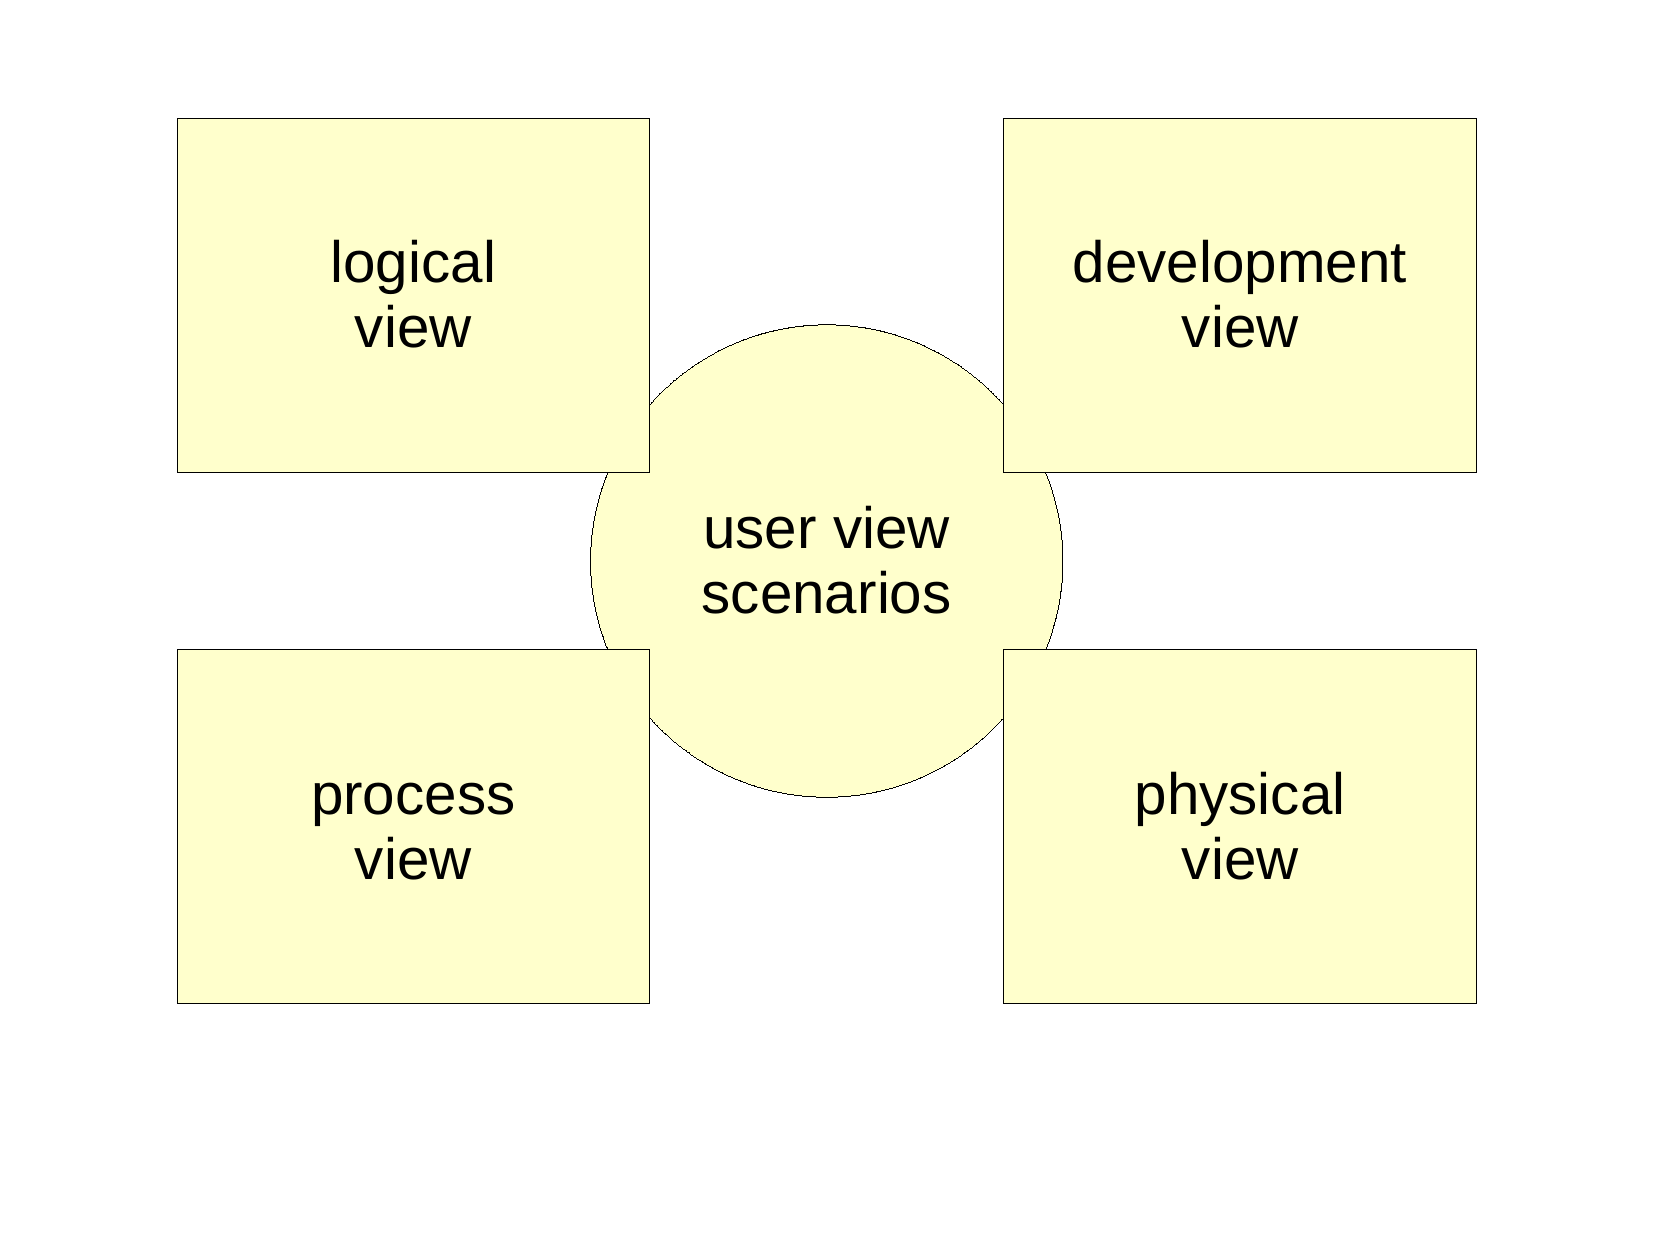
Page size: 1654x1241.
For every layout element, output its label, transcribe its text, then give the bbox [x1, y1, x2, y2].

text_box physical view [1003, 649, 1477, 1004]
text_box user view scenarios [590, 324, 1063, 798]
text_box development view [1003, 118, 1477, 473]
text_box logical view [177, 118, 650, 473]
text_box process view [177, 649, 650, 1004]
